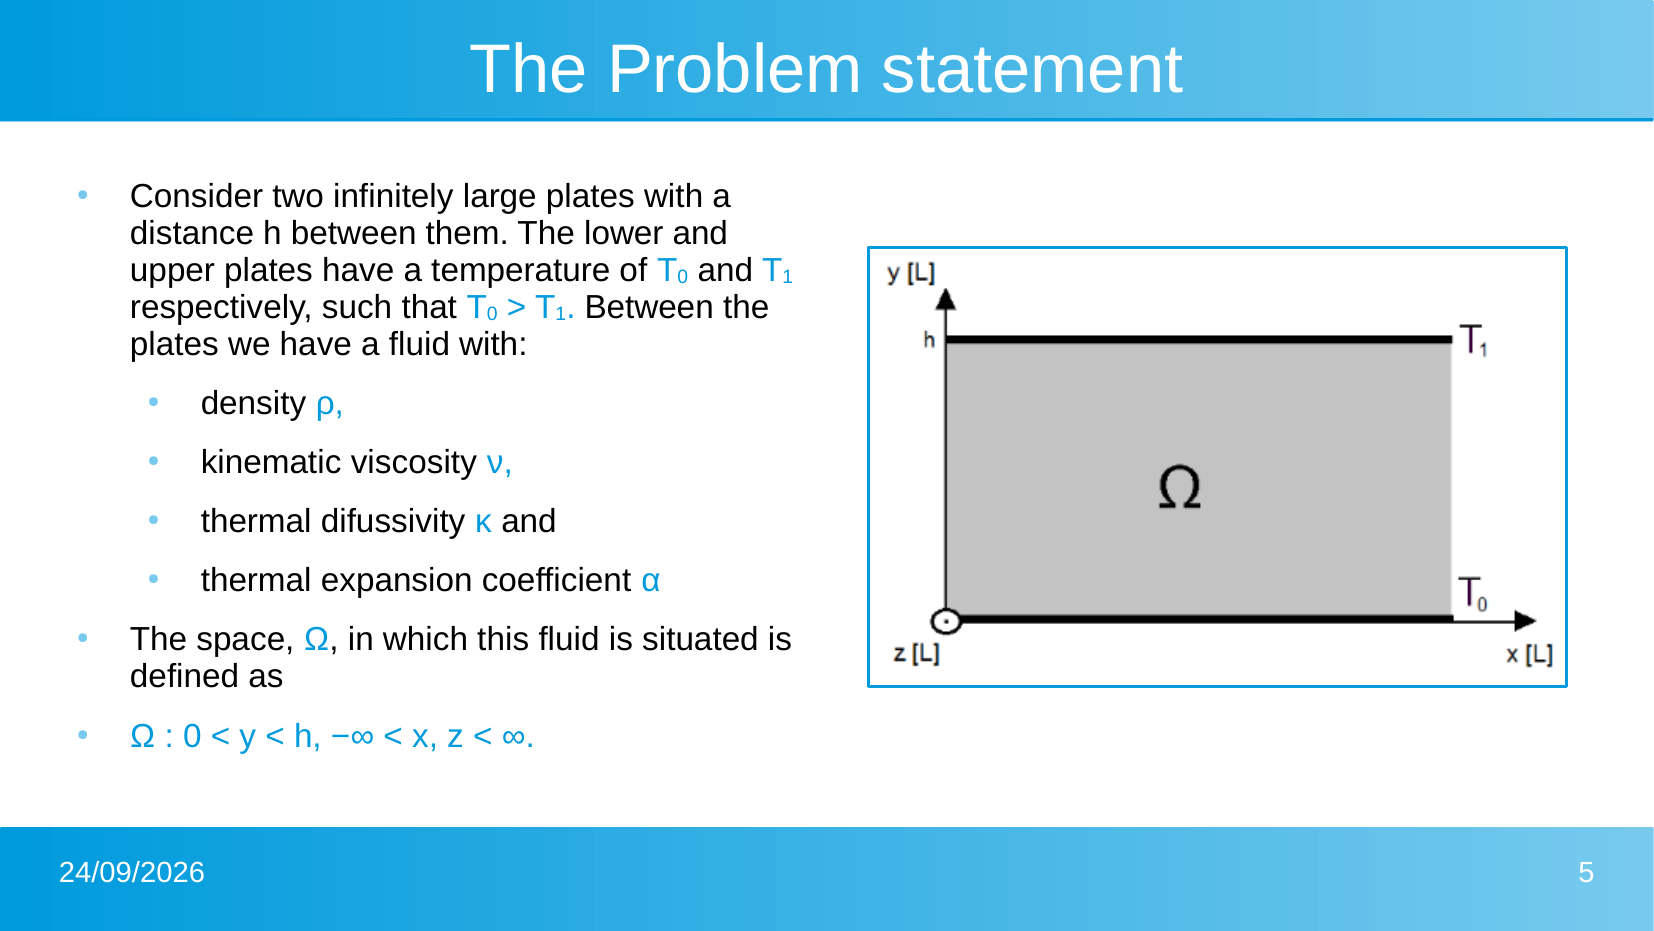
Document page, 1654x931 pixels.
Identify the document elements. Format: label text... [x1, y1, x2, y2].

list Consider two infinitely large plates with a distance h between them. The lower and upper plates have a temperature of T0 and T1 respectively, such that T0 > T1. Between the plates we have a fluid with: density ρ, kinematic viscosity ν, thermal difussivity κ and thermal expansion coefficient α The space, Ω, in which this fluid is situated is defined as Ω : 0 < y < h, −∞ < x, z < ∞. [59, 177, 809, 768]
picture [871, 250, 1564, 684]
title The Problem statement [59, 29, 1595, 108]
